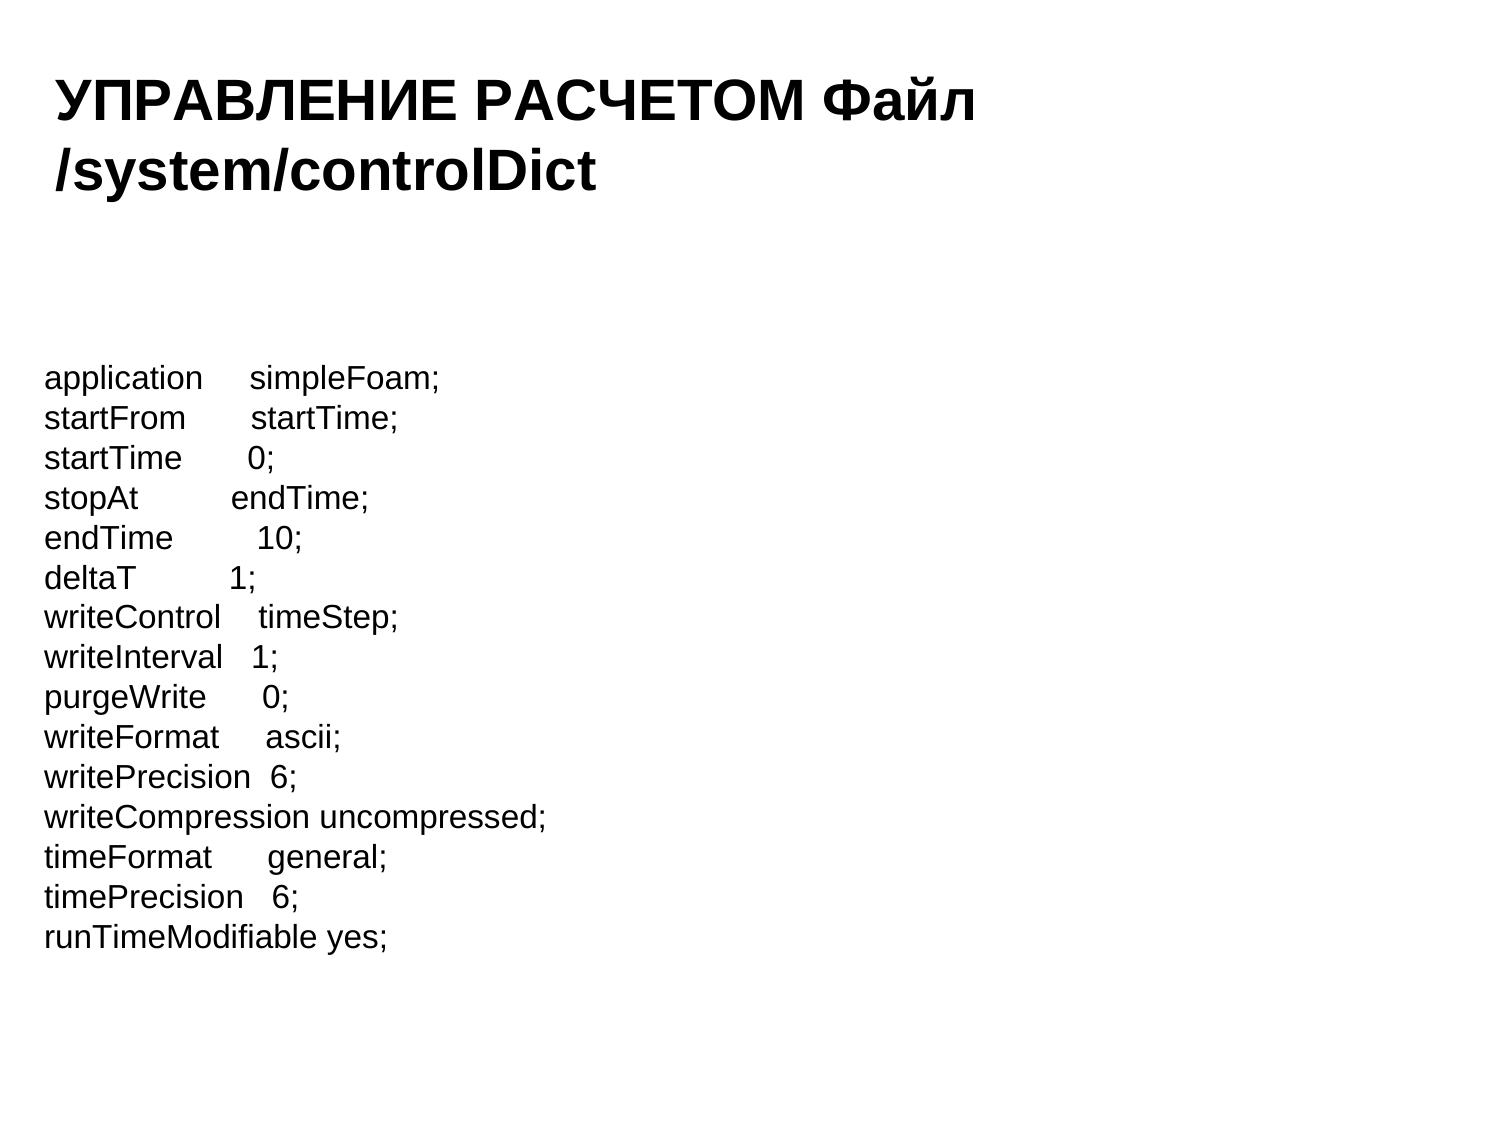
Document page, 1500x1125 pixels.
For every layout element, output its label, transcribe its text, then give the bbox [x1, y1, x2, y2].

text_box application simpleFoam; startFrom startTime; startTime 0; stopAt endTime; endTime 10; deltaT 1; writeControl timeStep; writeInterval 1; purgeWrite 0; writeFormat ascii; writePrecision 6; writeCompression uncompressed; timeFormat general; timePrecision 6; runTimeModifiable yes; [29, 308, 1459, 963]
text_box УПРАВЛЕНИЕ РАСЧЕТОМ Файл /system/controlDict [41, 54, 1470, 247]
